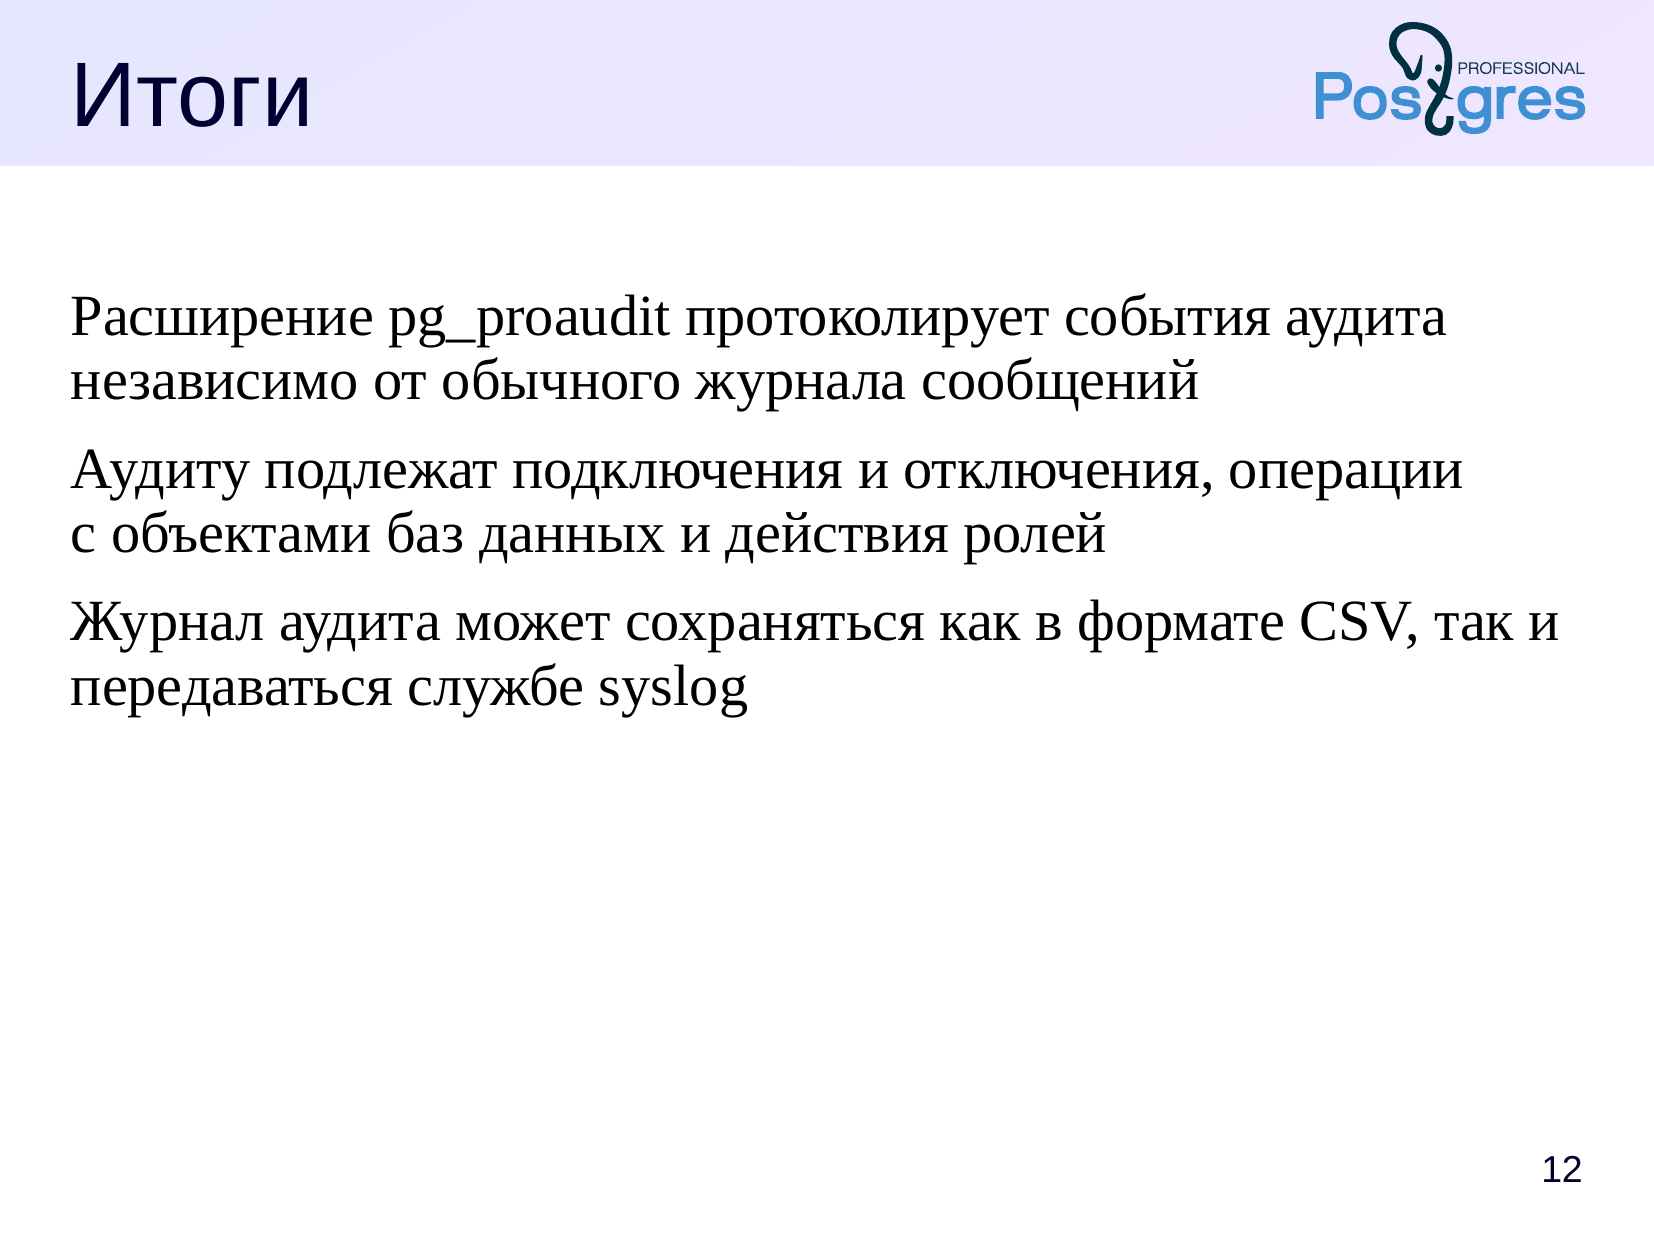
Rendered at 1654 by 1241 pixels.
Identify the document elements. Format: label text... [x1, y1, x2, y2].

list Расширение pg_proaudit протоколирует события аудита независимо от обычного журнала сообщений Аудиту подлежат подключения и отключения, операции с объектами баз данных и действия ролей Журнал аудита может сохраняться как в формате CSV, так и передаваться службе syslog [70, 283, 1583, 1134]
title Итоги [70, 43, 1241, 147]
